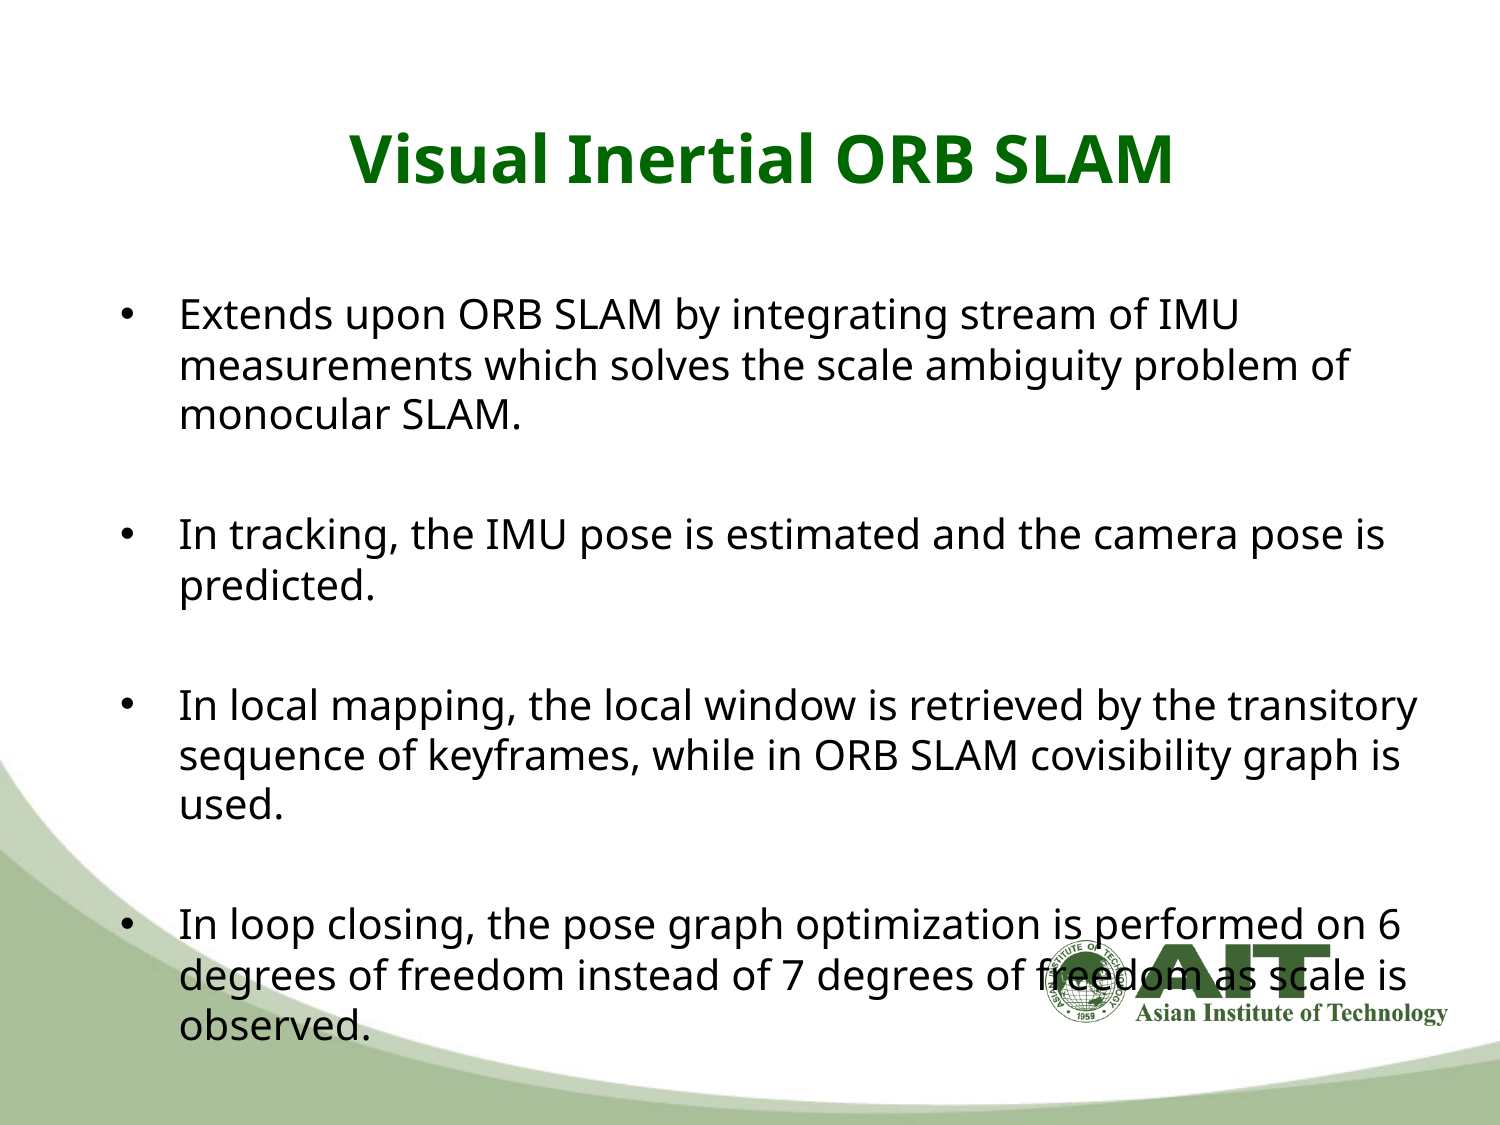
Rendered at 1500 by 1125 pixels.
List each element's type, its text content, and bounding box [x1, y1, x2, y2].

list Extends upon ORB SLAM by integrating stream of IMU measurements which solves the scale ambiguity problem of monocular SLAM. In tracking, the IMU pose is estimated and the camera pose is predicted. In local mapping, the local window is retrieved by the transitory sequence of keyframes, while in ORB SLAM covisibility graph is used. In loop closing, the pose graph optimization is performed on 6 degrees of freedom instead of 7 degrees of freedom as scale is observed. IMU initialization is done using only vision. [88, 280, 1439, 1024]
picture [0, 0, 1500, 1125]
title Visual Inertial ORB SLAM [88, 63, 1439, 251]
